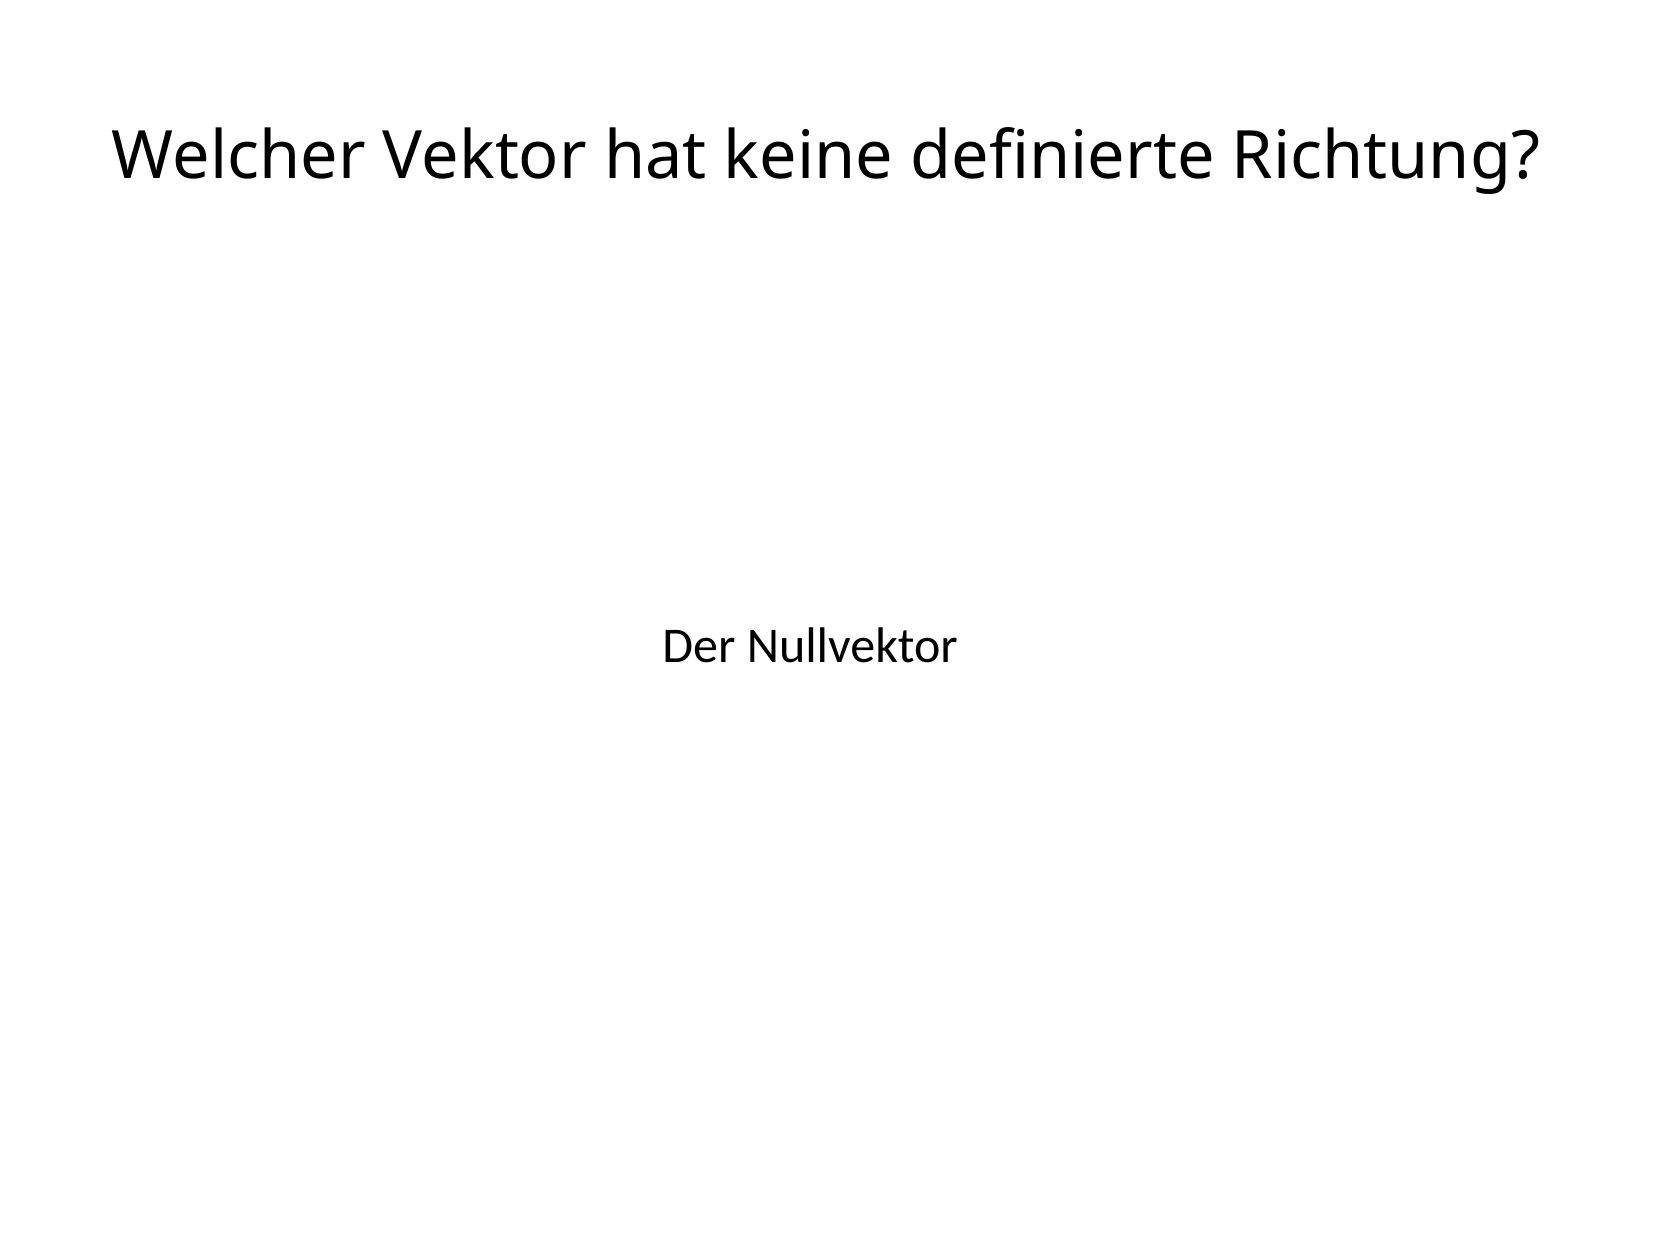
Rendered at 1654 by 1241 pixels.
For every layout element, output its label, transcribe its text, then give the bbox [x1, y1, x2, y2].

subtitle Der Nullvektor [82, 290, 1538, 1010]
title Welcher Vektor hat keine definierte Richtung? [82, 49, 1571, 257]
